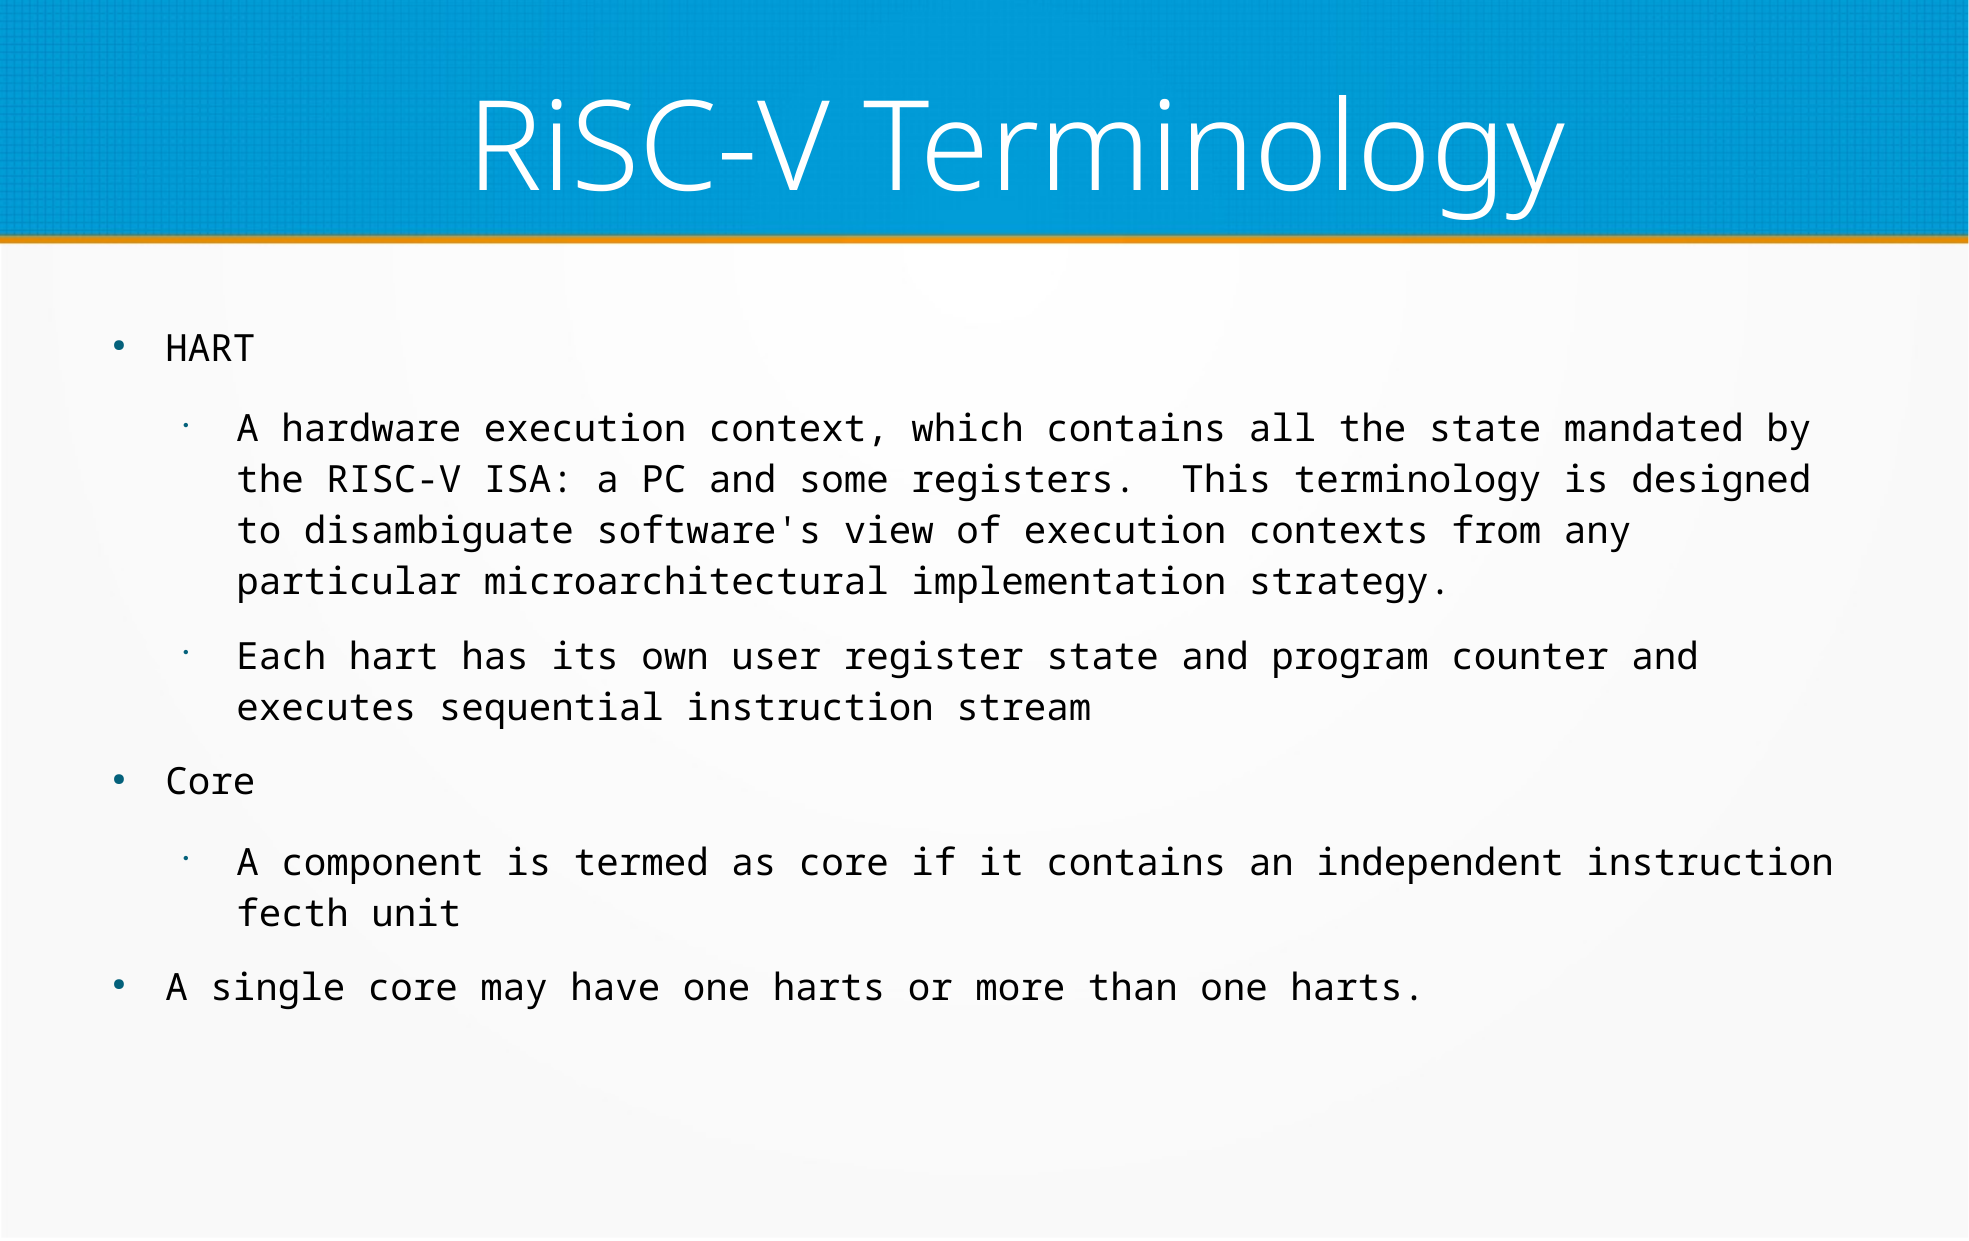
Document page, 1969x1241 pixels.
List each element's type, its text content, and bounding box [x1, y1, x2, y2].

title RiSC-V Terminology [98, 19, 1870, 227]
list HART A hardware execution context, which contains all the state mandated by the RISC-V ISA: a PC and some registers. This terminology is designed to disambiguate software's view of execution contexts from any particular microarchitectural implementation strategy. Each hart has its own user register state and program counter and executes sequential instruction stream Core A component is termed as core if it contains an independent instruction fecth unit A single core may have one harts or more than one harts. [94, 321, 1857, 1087]
picture [0, 233, 1969, 1241]
